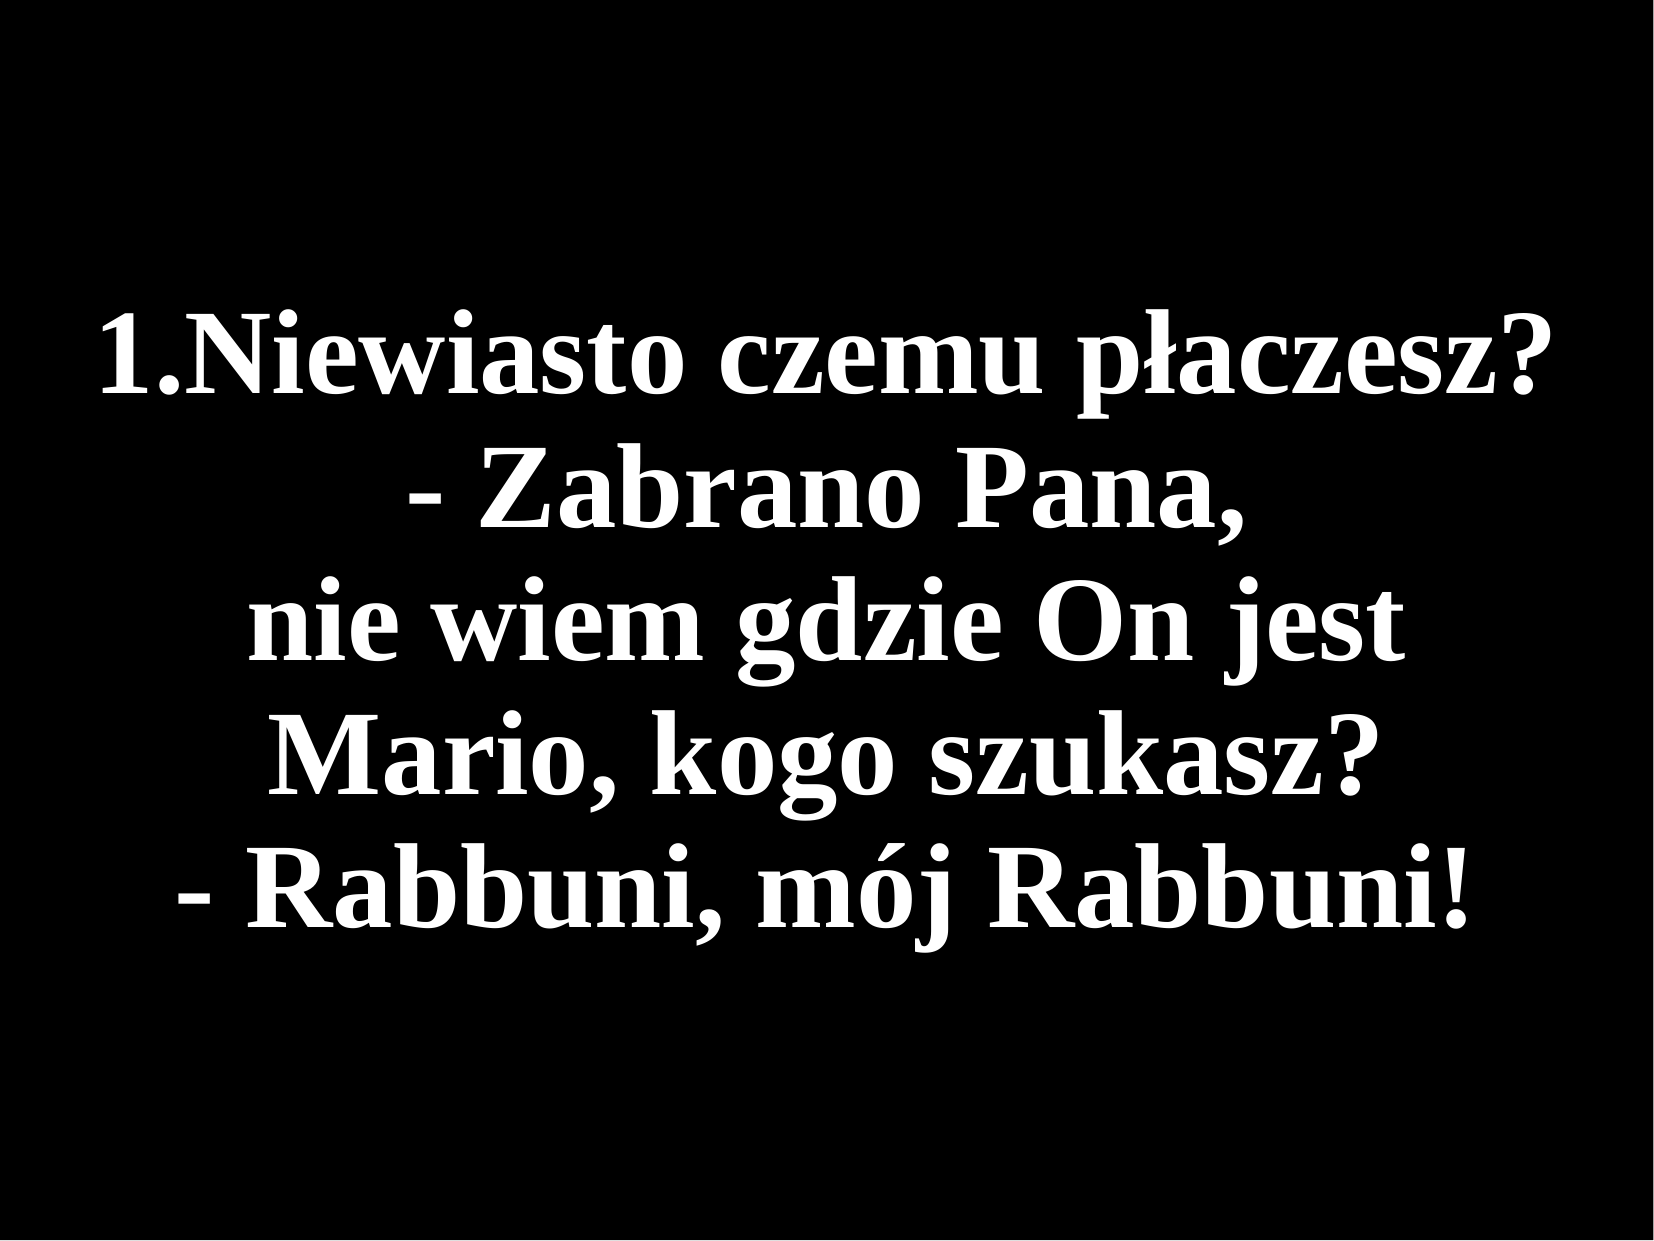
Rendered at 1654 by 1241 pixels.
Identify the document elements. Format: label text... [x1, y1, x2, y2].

title 1.Niewiasto czemu płaczesz? - Zabrano Pana, nie wiem gdzie On jest Mario, kogo szukasz? - Rabbuni, mój Rabbuni! [0, 0, 1654, 1241]
